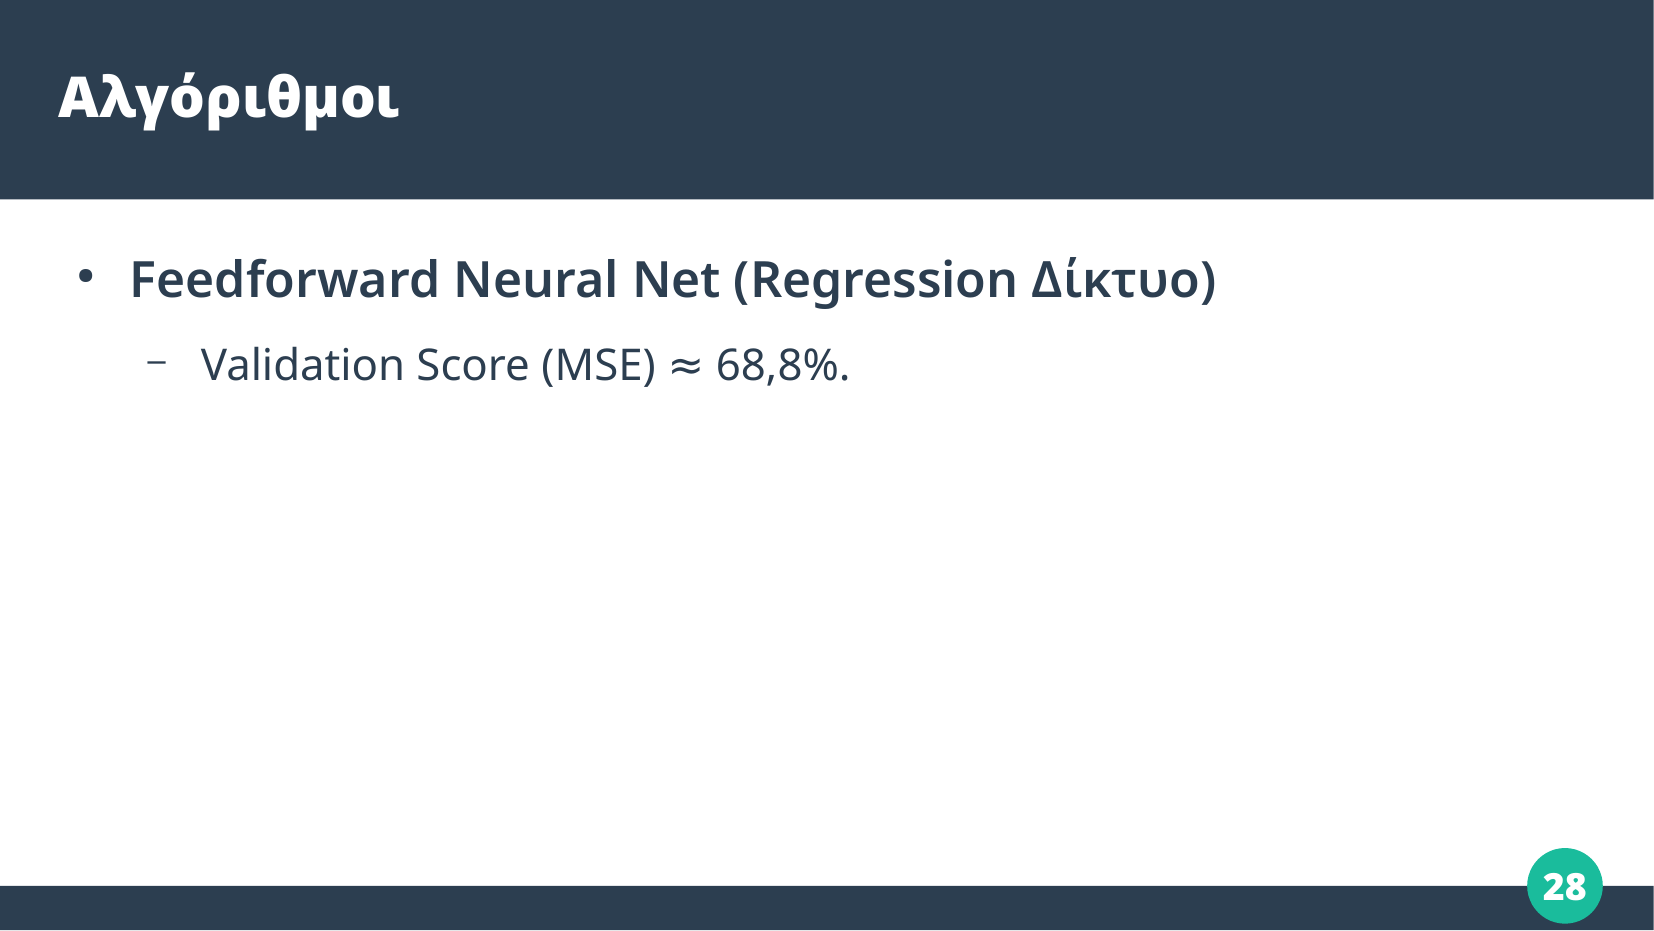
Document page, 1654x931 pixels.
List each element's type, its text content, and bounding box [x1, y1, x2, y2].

list Feedforward Neural Net (Regression Δίκτυο) Validation Score (MSE) ≈ 68,8%. [59, 243, 1595, 864]
title Αλγόριθμοι [59, 37, 1595, 156]
